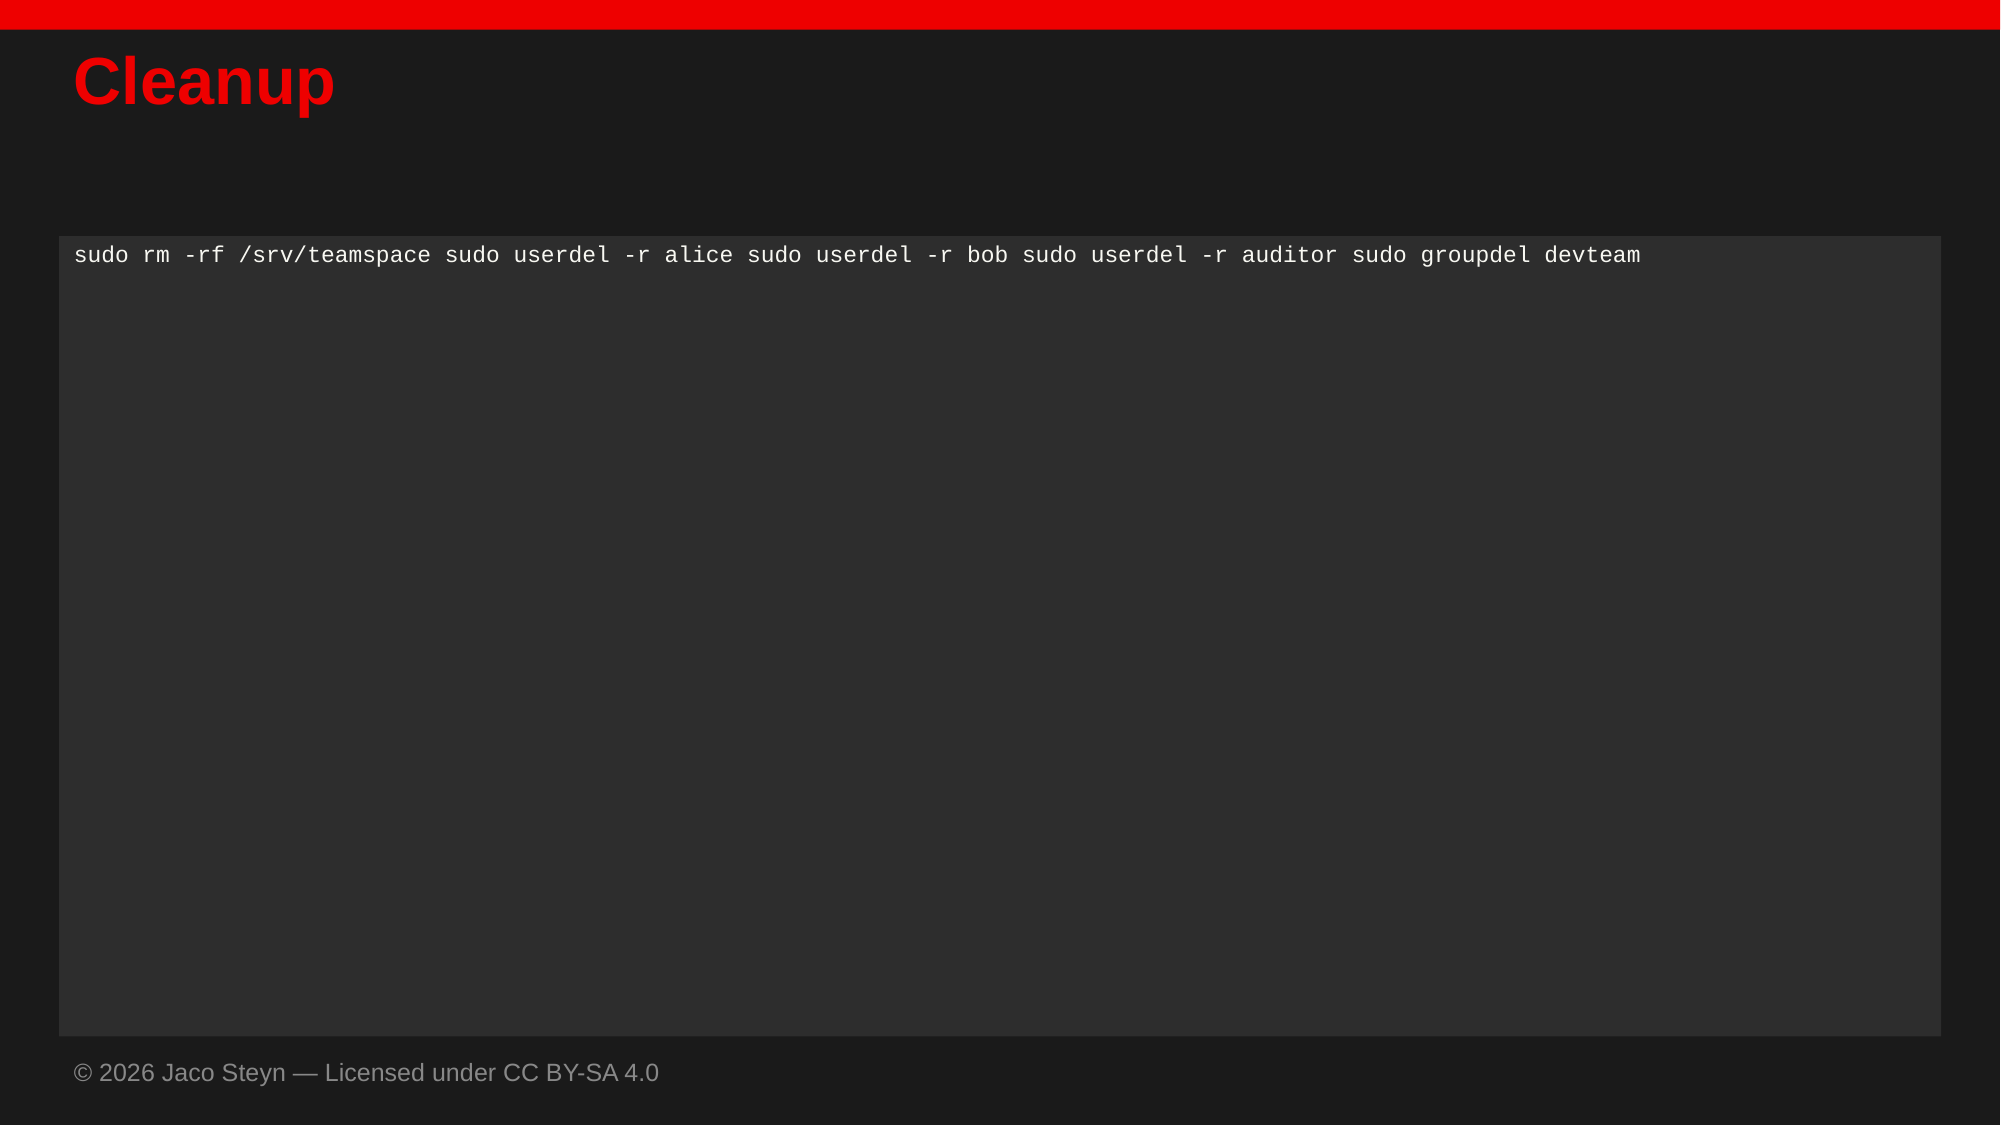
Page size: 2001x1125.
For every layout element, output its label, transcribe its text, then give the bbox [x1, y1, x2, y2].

text_box © 2026 Jaco Steyn — Licensed under CC BY-SA 4.0 [59, 1051, 1942, 1093]
text_box sudo rm -rf /srv/teamspace sudo userdel -r alice sudo userdel -r bob sudo userdel -r auditor sudo groupdel devteam [59, 236, 1942, 1037]
text_box Cleanup [59, 36, 1942, 208]
text_box [0, 0, 2001, 30]
